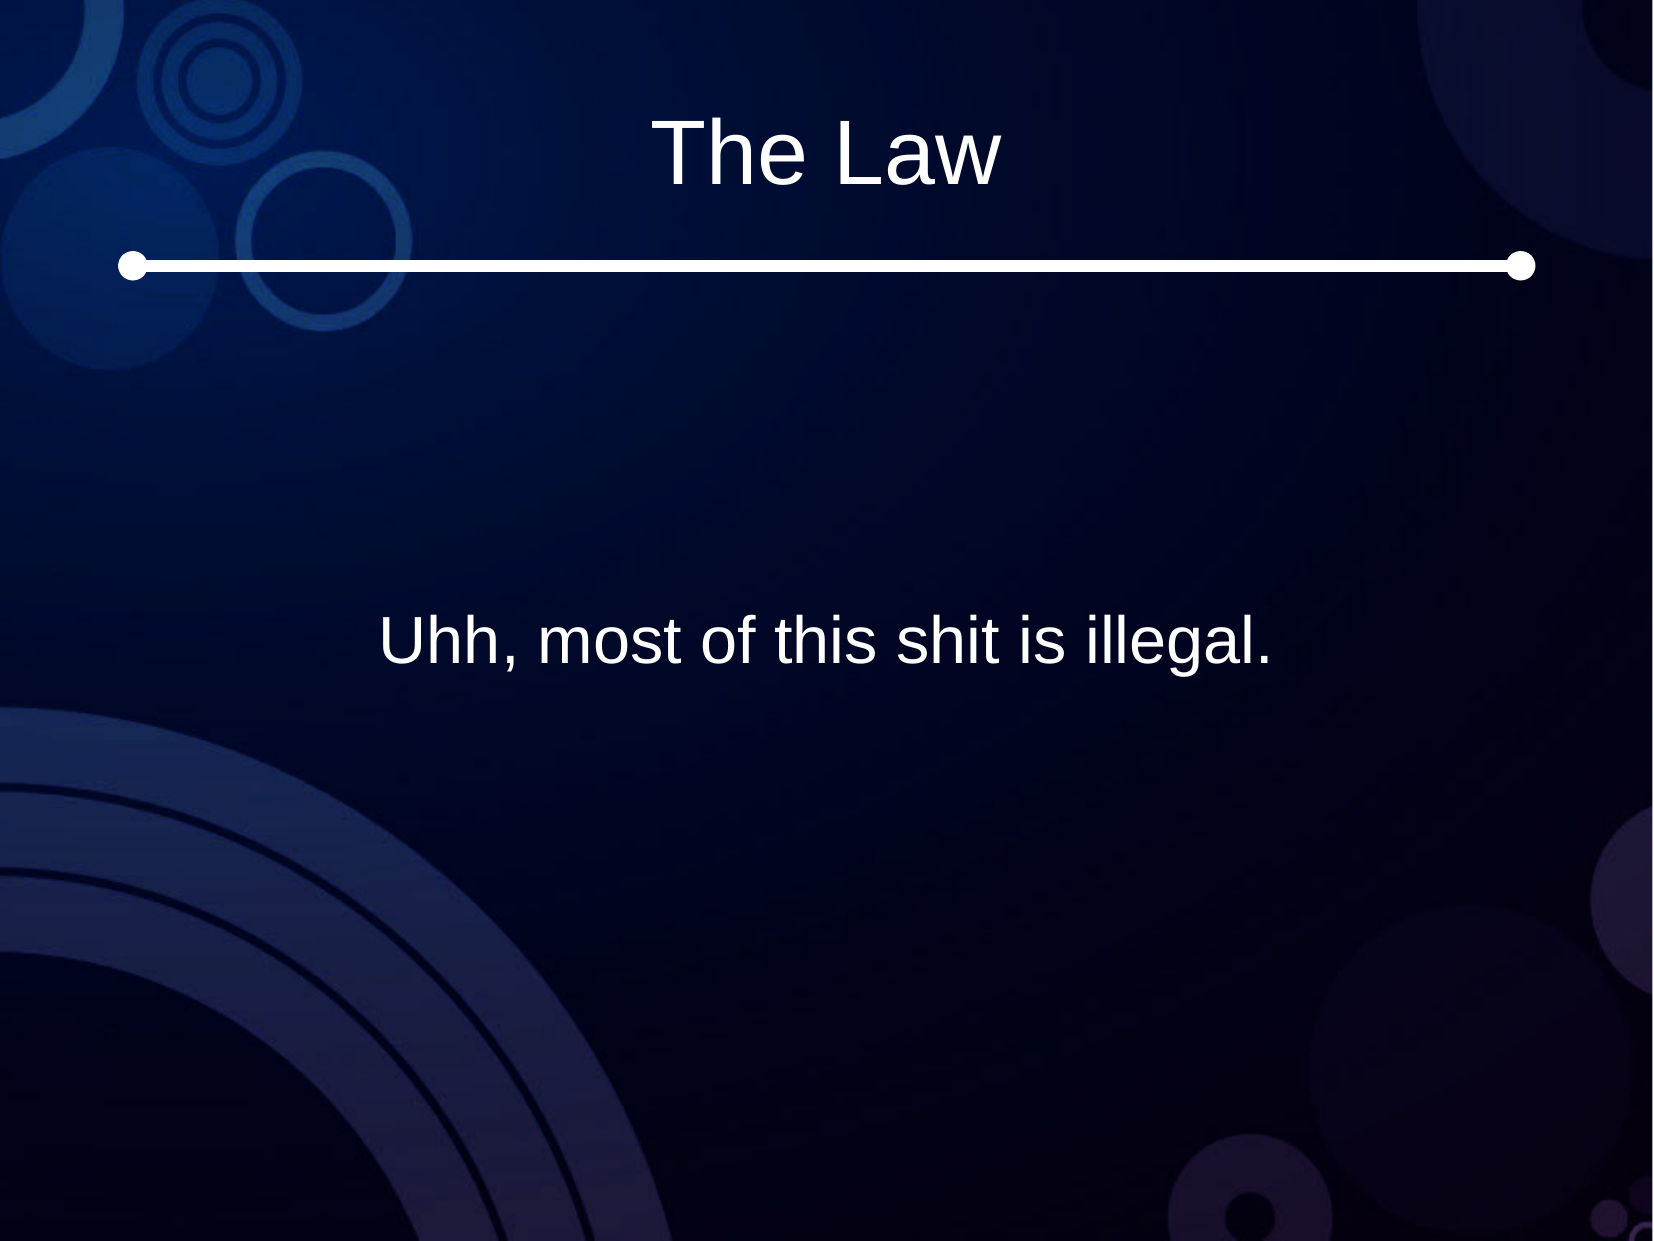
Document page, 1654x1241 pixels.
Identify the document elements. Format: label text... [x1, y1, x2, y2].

list Uhh, most of this shit is illegal. [82, 290, 1571, 1094]
picture [0, 0, 1653, 1241]
title The Law [82, 56, 1571, 250]
